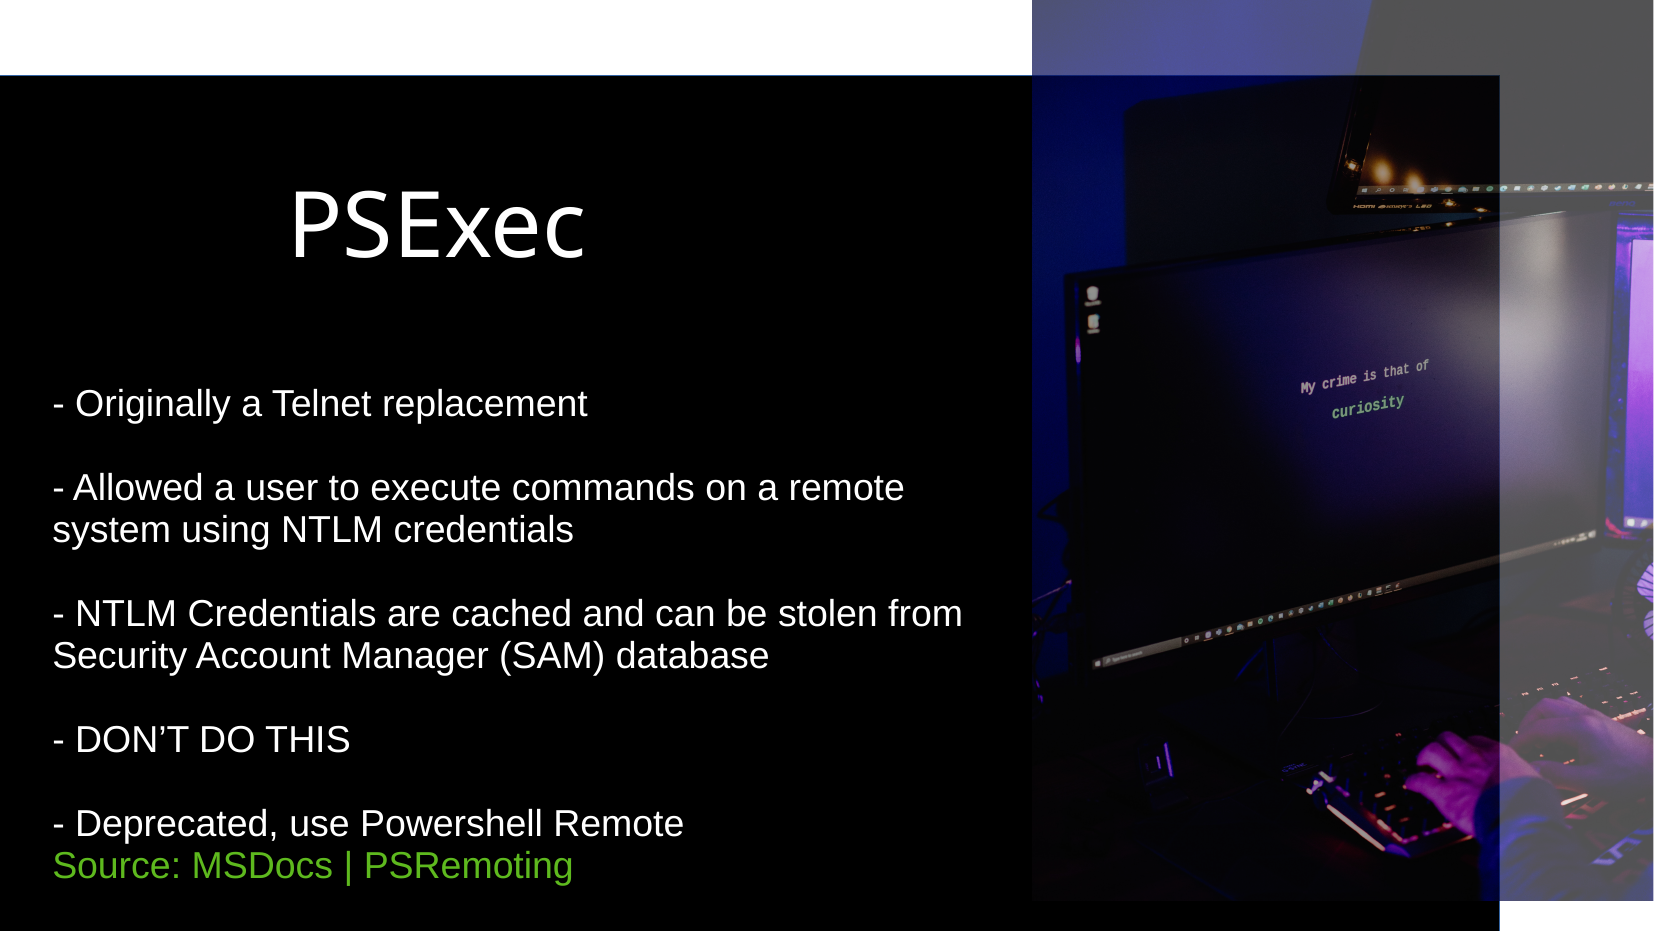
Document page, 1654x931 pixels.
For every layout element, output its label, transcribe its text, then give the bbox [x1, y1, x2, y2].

text_box - Originally a Telnet replacement - Allowed a user to execute commands on a remote system using NTLM credentials - NTLM Credentials are cached and can be stolen from Security Account Manager (SAM) database - DON’T DO THIS - Deprecated, use Powershell Remote Source: MSDocs | PSRemoting [37, 375, 1013, 894]
picture [1032, 0, 1654, 901]
title PSExec [49, 32, 826, 375]
text_box [0, 75, 1500, 931]
